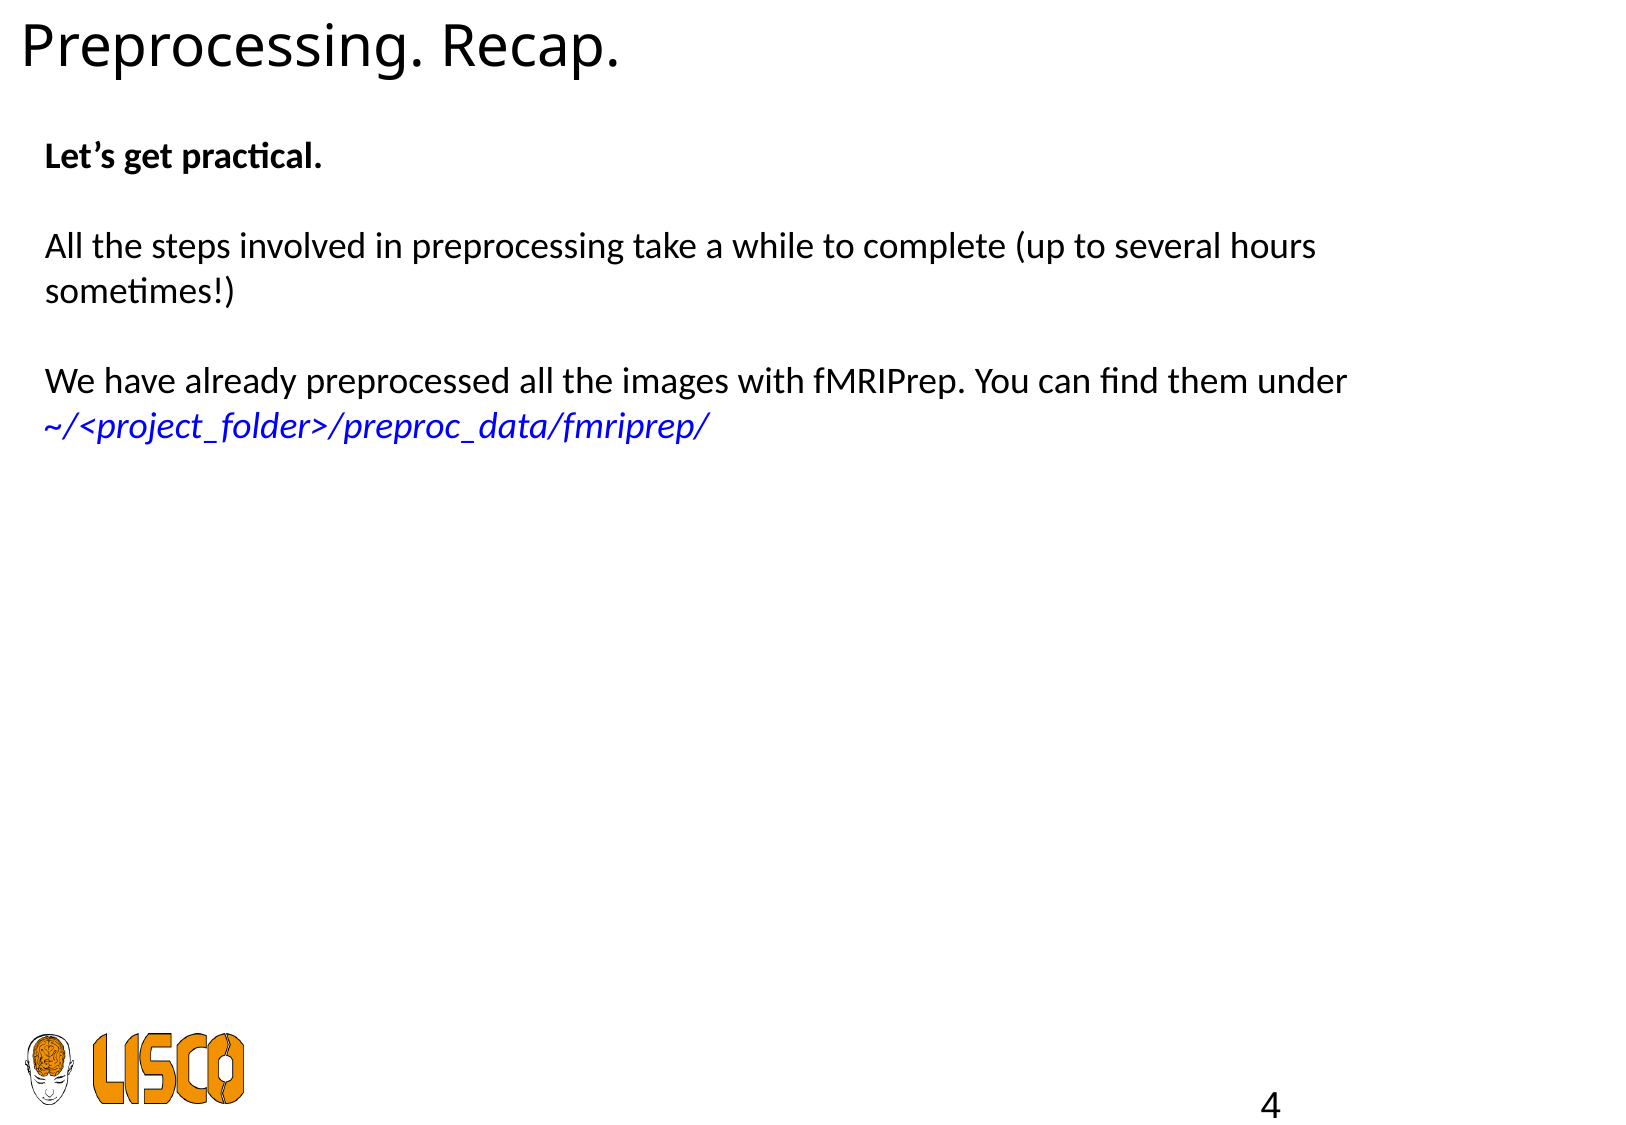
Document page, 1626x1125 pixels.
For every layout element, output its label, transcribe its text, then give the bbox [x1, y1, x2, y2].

text_box Let’s get practical. All the steps involved in preprocessing take a while to complete (up to several hours sometimes!) We have already preprocessed all the images with fMRIPrep. You can find them under ~/<project_folder>/preproc_data/fmriprep/ [30, 124, 1455, 452]
text_box <number> [1246, 1073, 1623, 1112]
picture [93, 1033, 244, 1104]
picture [25, 1034, 74, 1105]
text_box Preprocessing. Recap. [6, 1, 1623, 123]
